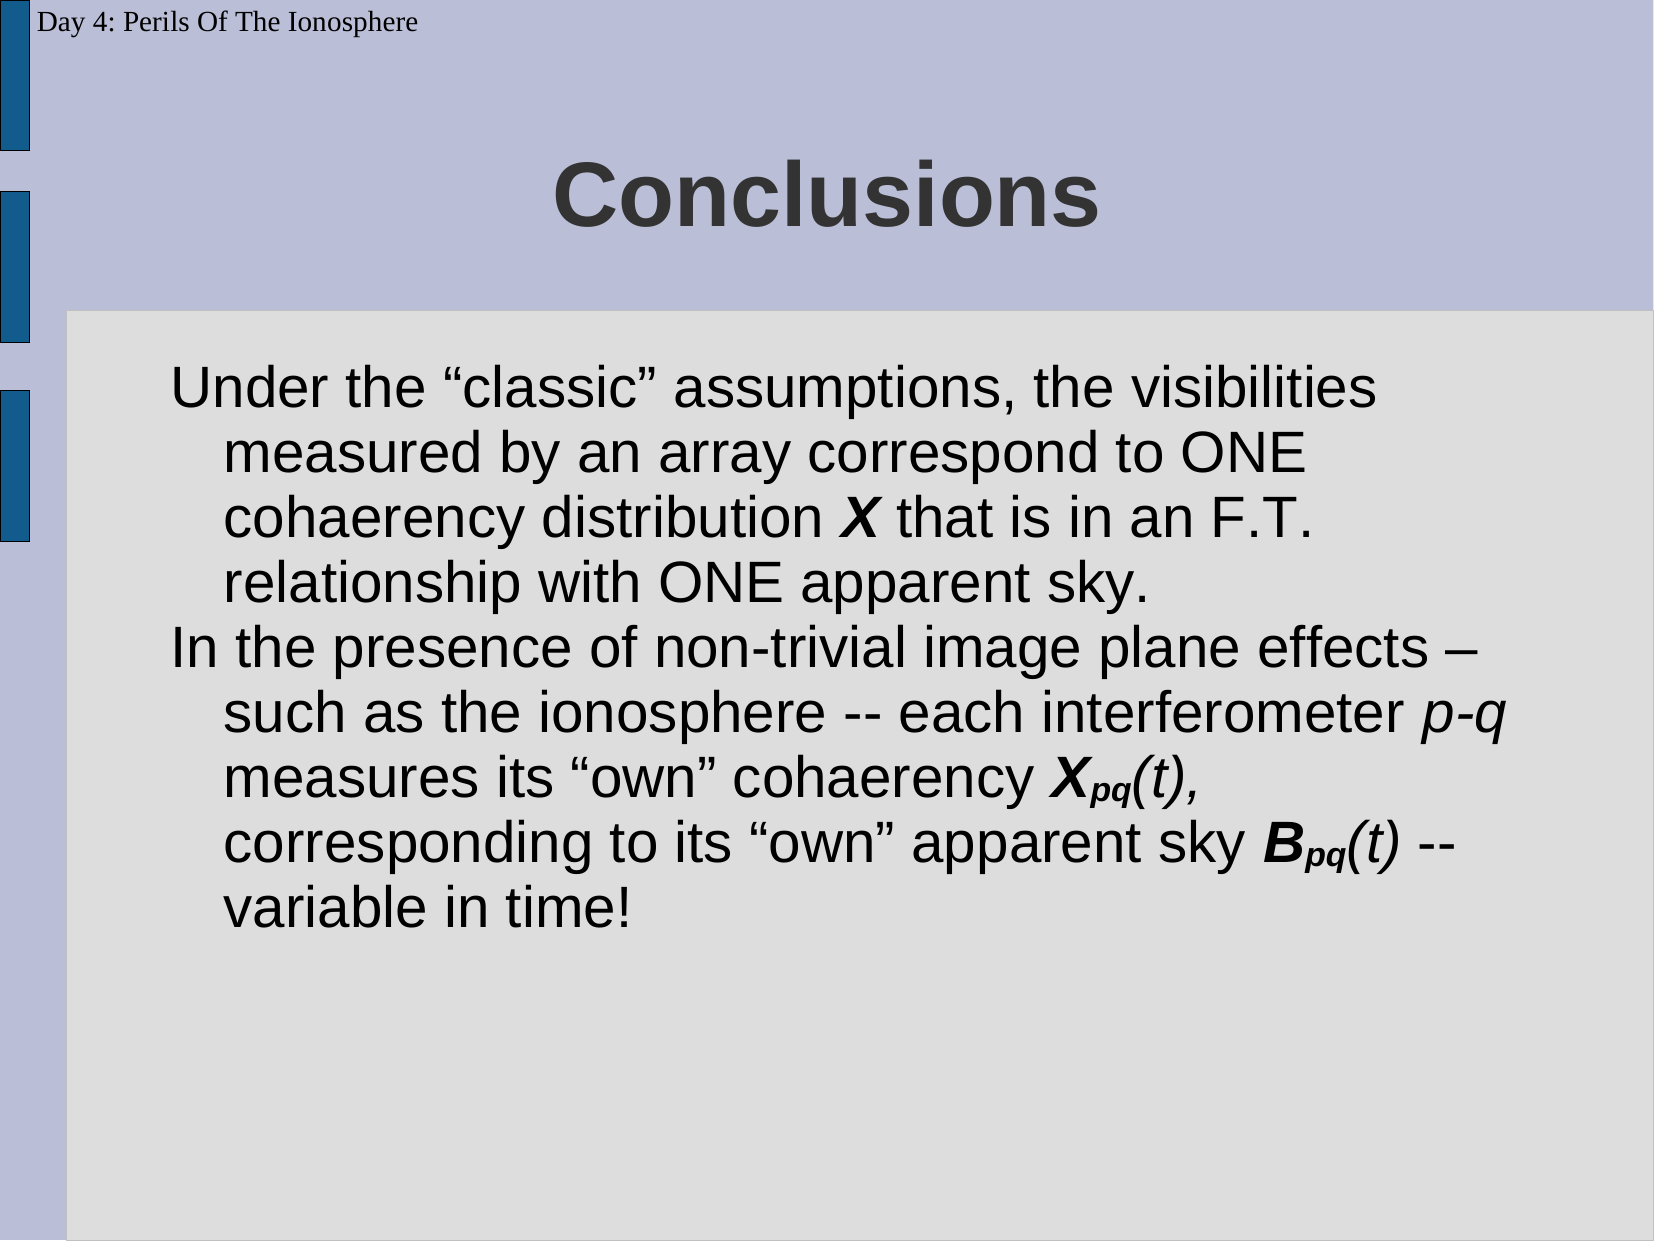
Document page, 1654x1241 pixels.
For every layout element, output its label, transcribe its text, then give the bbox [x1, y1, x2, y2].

title Conclusions [121, 91, 1534, 299]
list Under the “classic” assumptions, the visibilities measured by an array correspond to ONE cohaerency distribution X that is in an F.T. relationship with ONE apparent sky. In the presence of non-trivial image plane effects – such as the ionosphere -- each interferometer p-q measures its “own” cohaerency Xpq(t), corresponding to its “own” apparent sky Bpq(t) -- variable in time! [152, 354, 1565, 1002]
